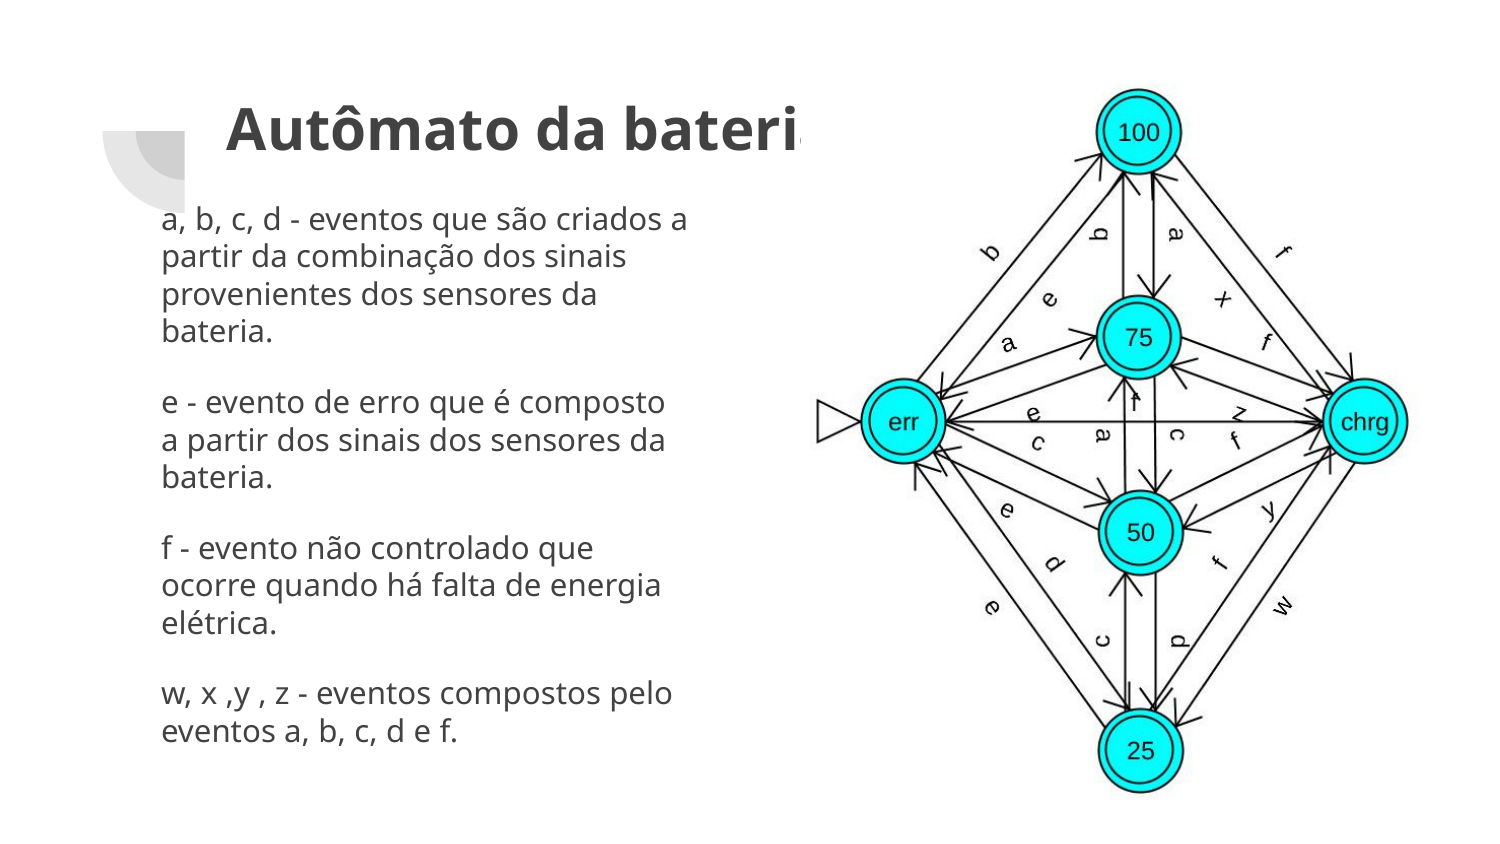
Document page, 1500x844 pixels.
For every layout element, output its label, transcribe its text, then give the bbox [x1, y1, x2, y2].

title Autômato da bateria [211, 77, 801, 242]
list a, b, c, d - eventos que são criados a partir da combinação dos sinais provenientes dos sensores da bateria. e - evento de erro que é composto a partir dos sinais dos sensores da bateria. f - evento não controlado que ocorre quando há falta de energia elétrica. w, x ,y , z - eventos compostos pelo eventos a, b, c, d e f. [146, 184, 706, 823]
picture [801, 77, 1423, 806]
